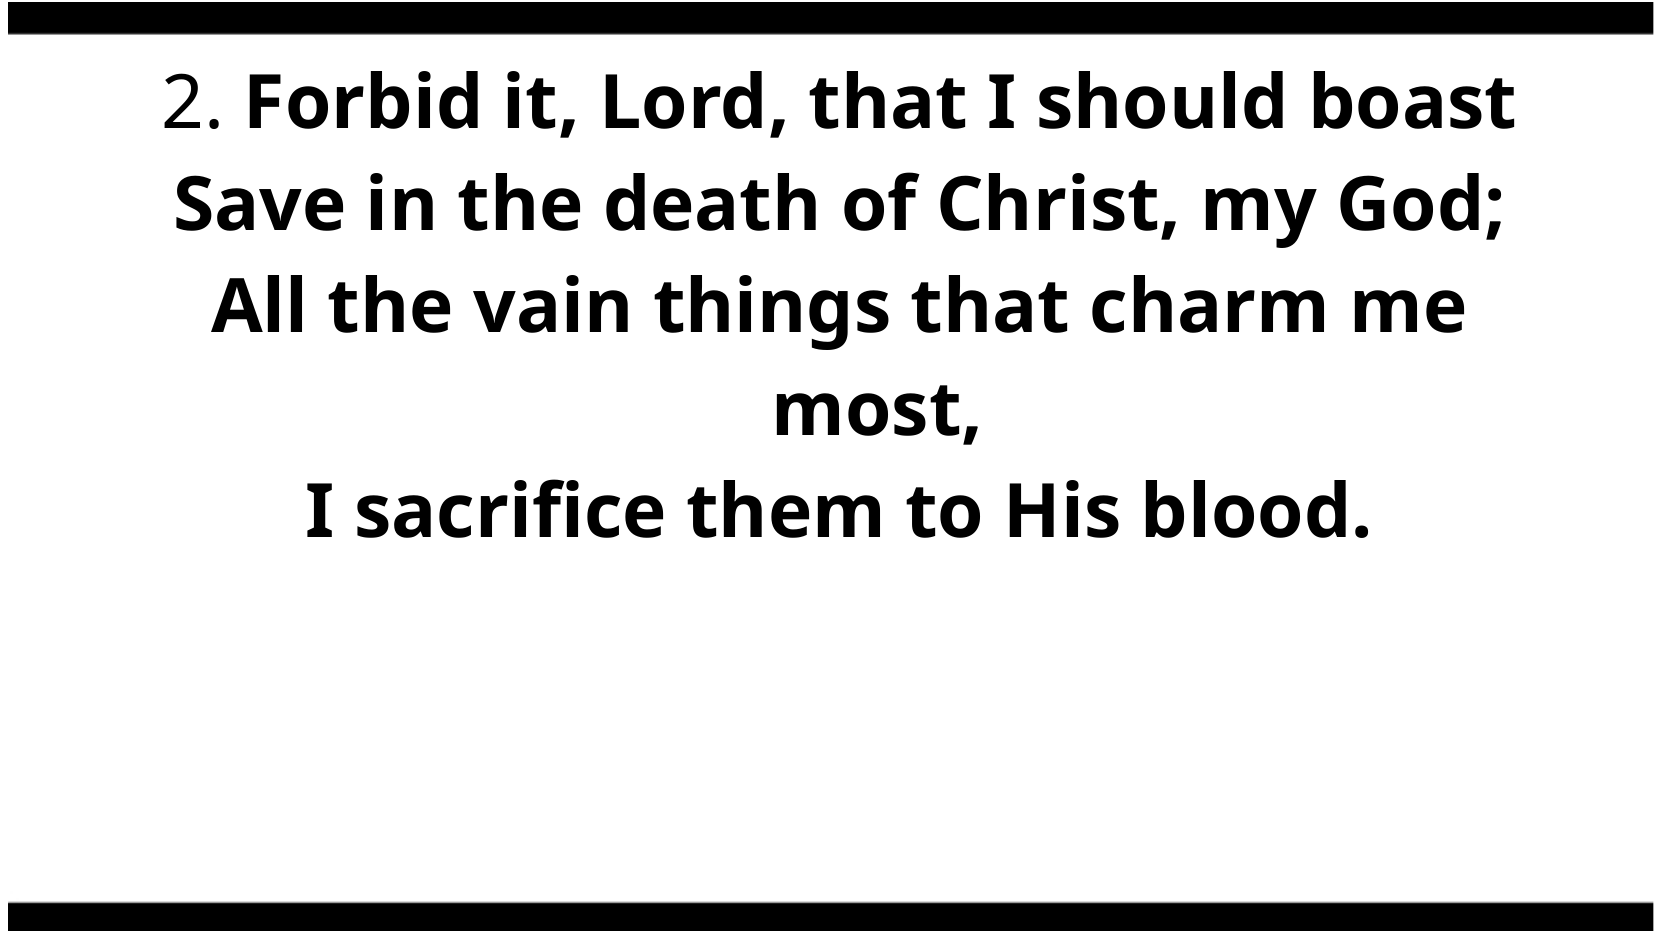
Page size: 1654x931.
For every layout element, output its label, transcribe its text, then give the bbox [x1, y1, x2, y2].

text_box 2. Forbid it, Lord, that I should boast Save in the death of Christ, my God; All the vain things that charm me most, I sacrifice them to His blood. [105, 40, 1576, 455]
picture [8, 2, 1654, 931]
